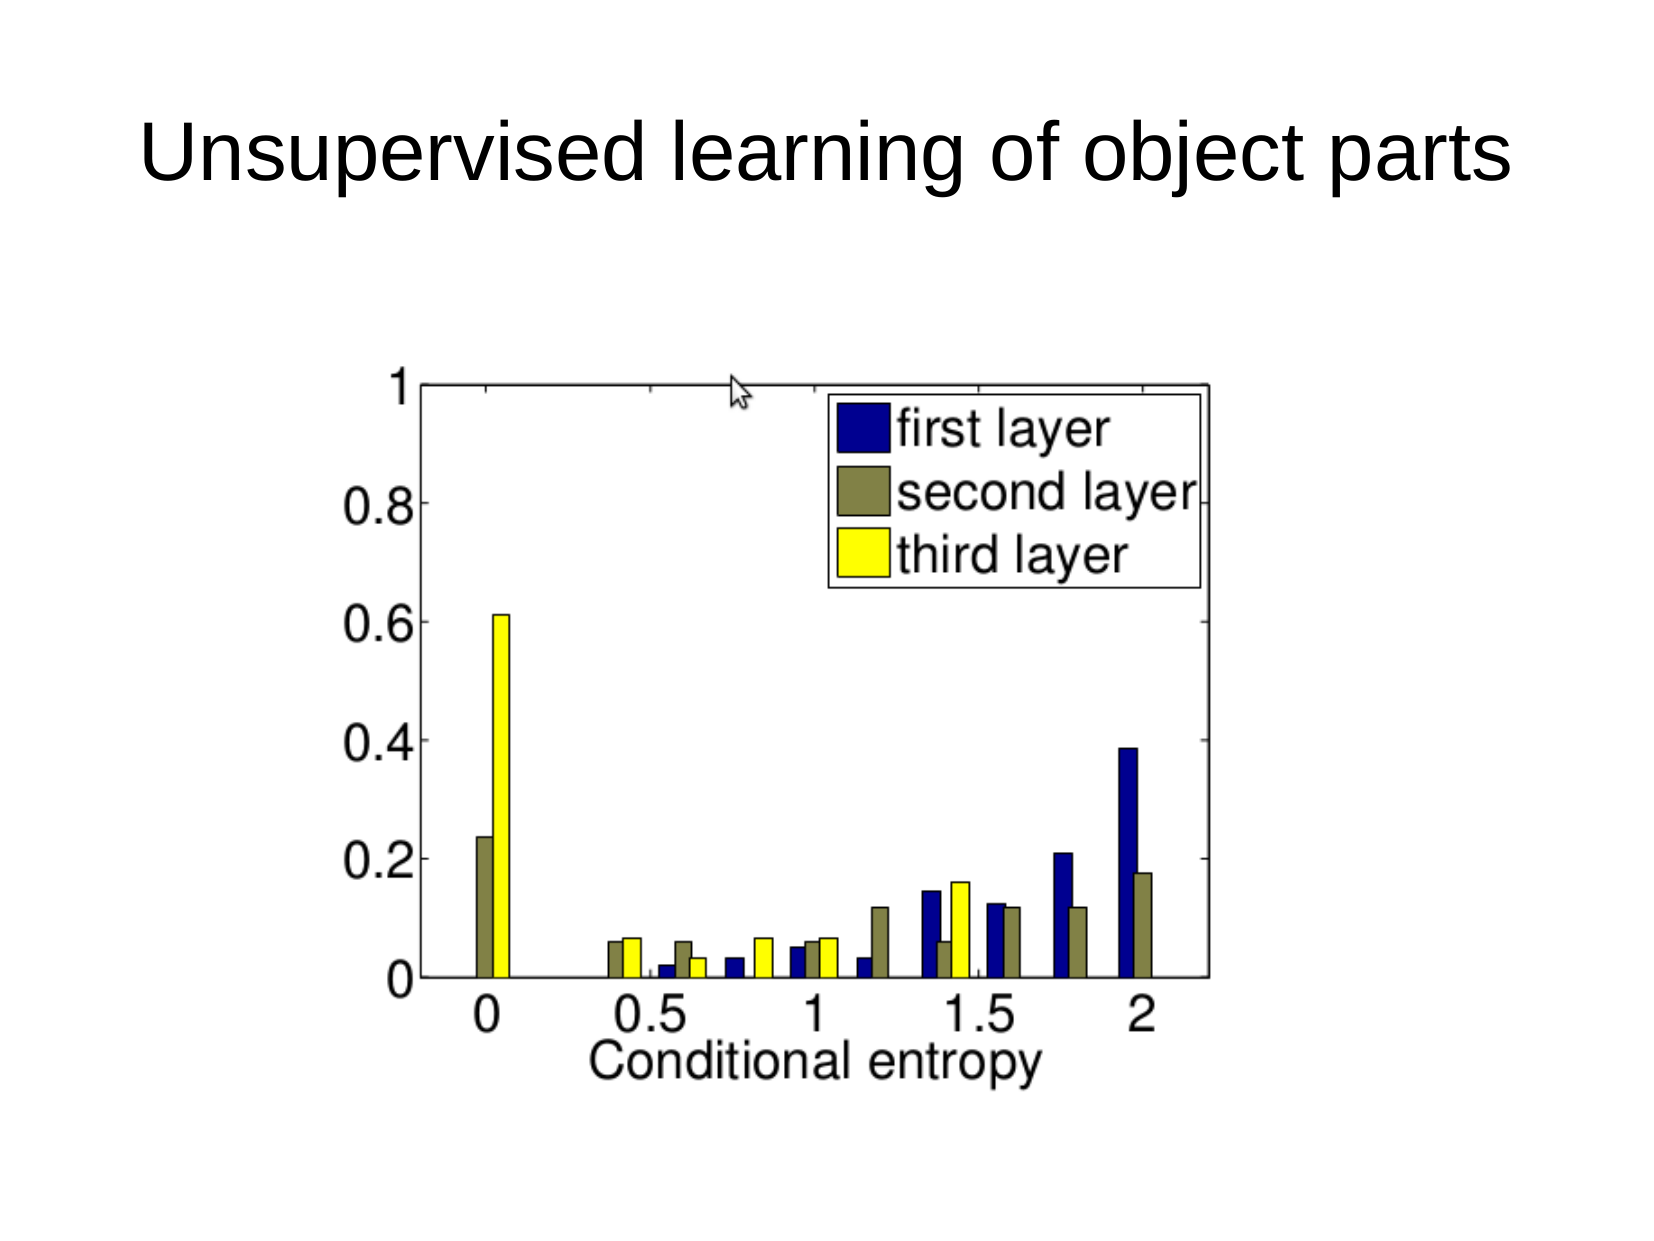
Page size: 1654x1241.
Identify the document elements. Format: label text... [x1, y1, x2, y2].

picture [318, 303, 1336, 1114]
title Unsupervised learning of object parts [82, 49, 1571, 257]
